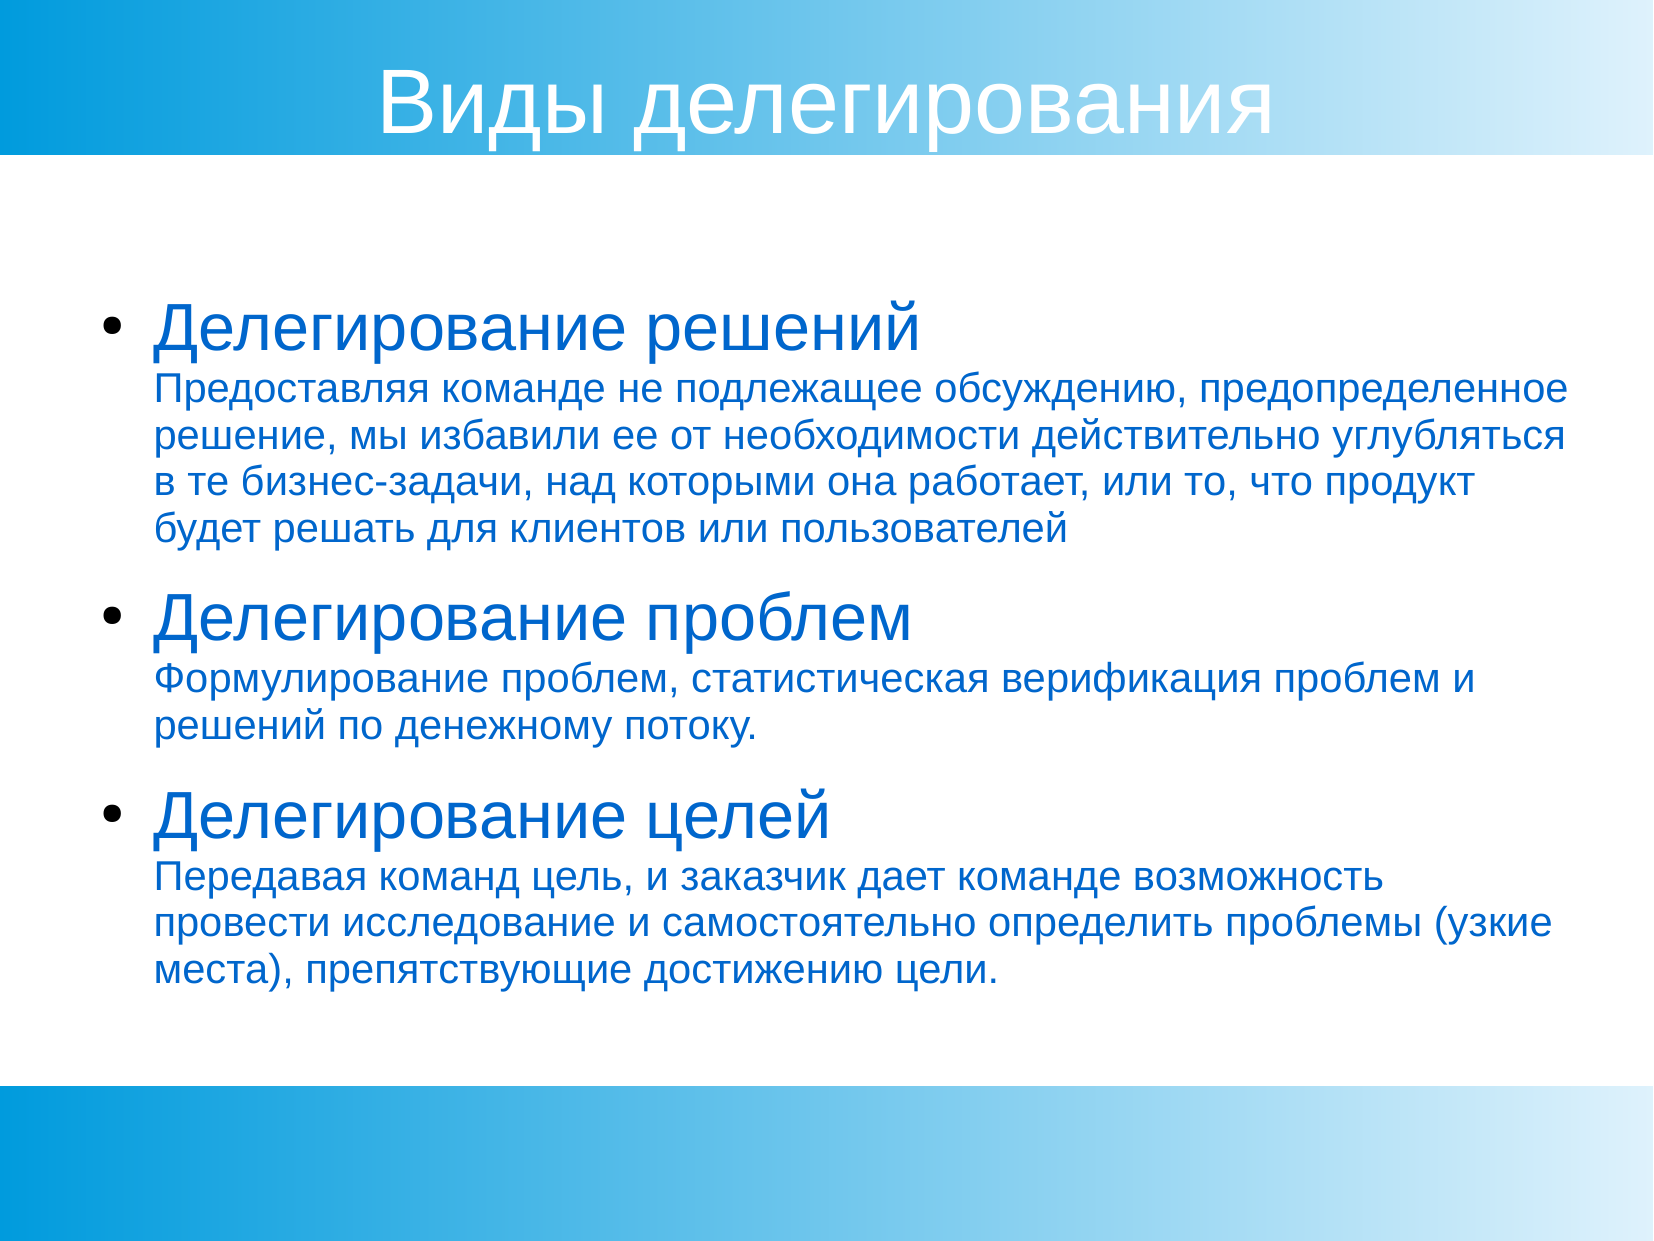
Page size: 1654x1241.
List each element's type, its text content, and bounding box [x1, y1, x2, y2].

title Виды делегирования [82, 49, 1571, 155]
list Делегирование решений Предоставляя команде не подлежащее обсуждению, предопределенное решение, мы избавили ее от необходимости действительно углубляться в те бизнес-задачи, над которыми она работает, или то, что продукт будет решать для клиентов или пользователей Делегирование проблем Формулирование проблем, статистическая верификация проблем и решений по денежному потоку. Делегирование целей Передавая команд цель, и заказчик дает команде возможность провести исследование и самостоятельно определить проблемы (узкие места), препятствующие достижению цели. [82, 290, 1571, 1010]
